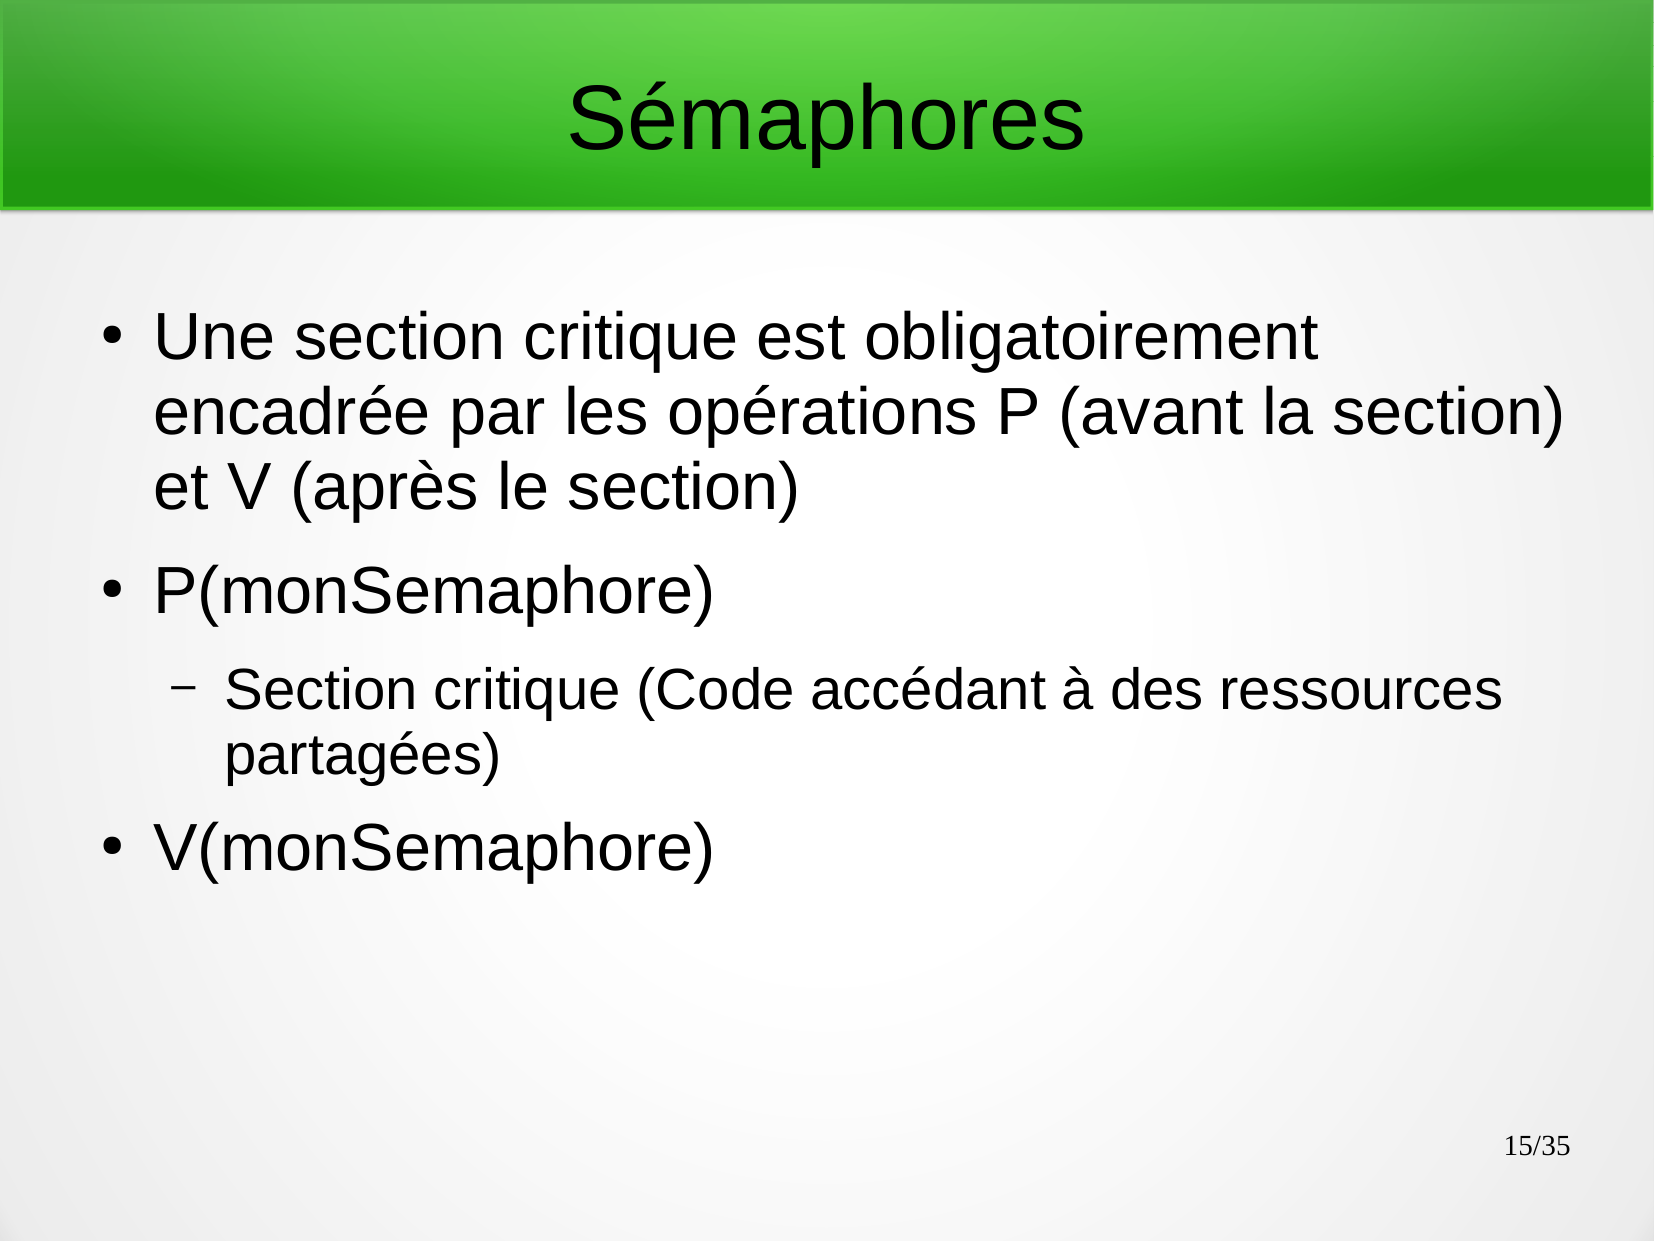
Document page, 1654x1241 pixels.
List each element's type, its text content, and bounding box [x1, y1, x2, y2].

title Sémaphores [82, 47, 1571, 189]
list Une section critique est obligatoirement encadrée par les opérations P (avant la section) et V (après le section) P(monSemaphore) Section critique (Code accédant à des ressources partagées) V(monSemaphore) [82, 299, 1571, 1019]
